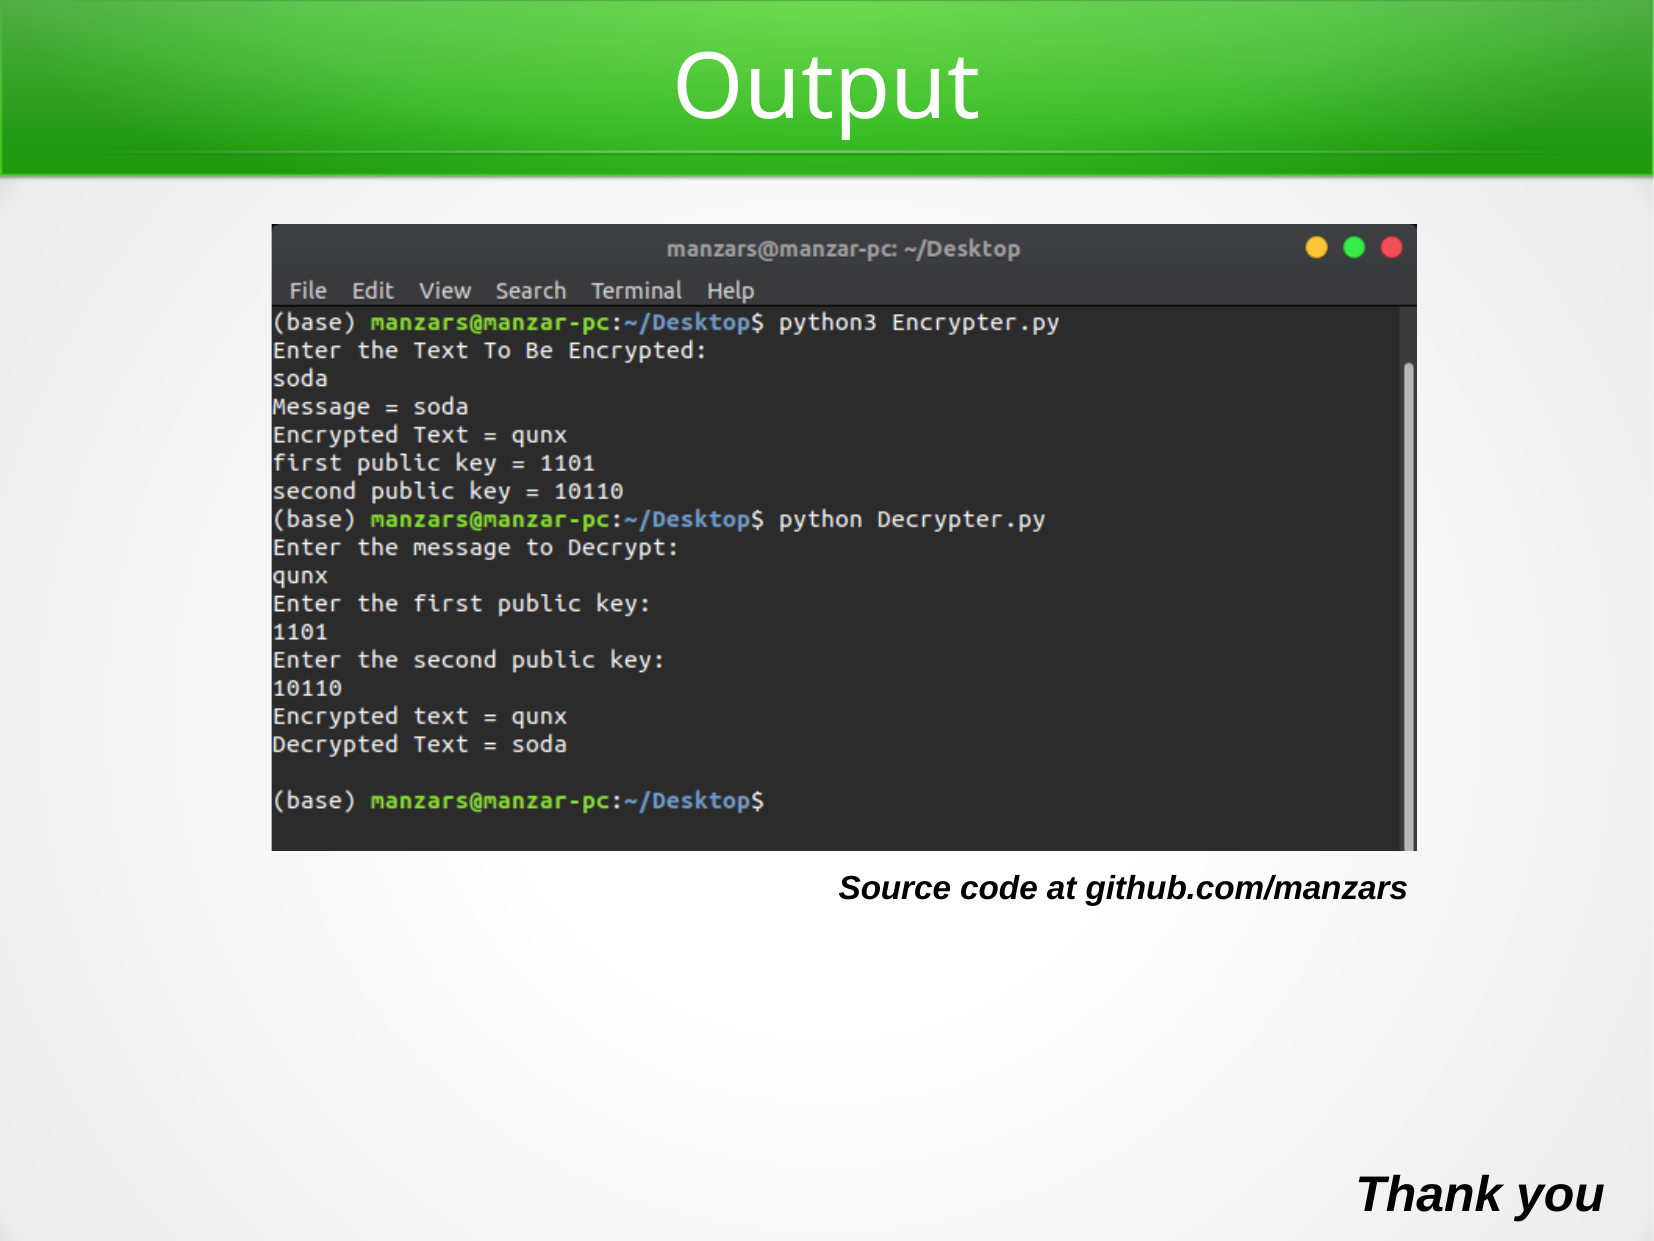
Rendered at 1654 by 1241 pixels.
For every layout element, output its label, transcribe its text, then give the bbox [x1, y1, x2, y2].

title Output [82, 11, 1571, 154]
picture [0, 0, 1654, 1241]
subtitle Source code at github.com/manzars Thank you [838, 686, 1654, 1241]
